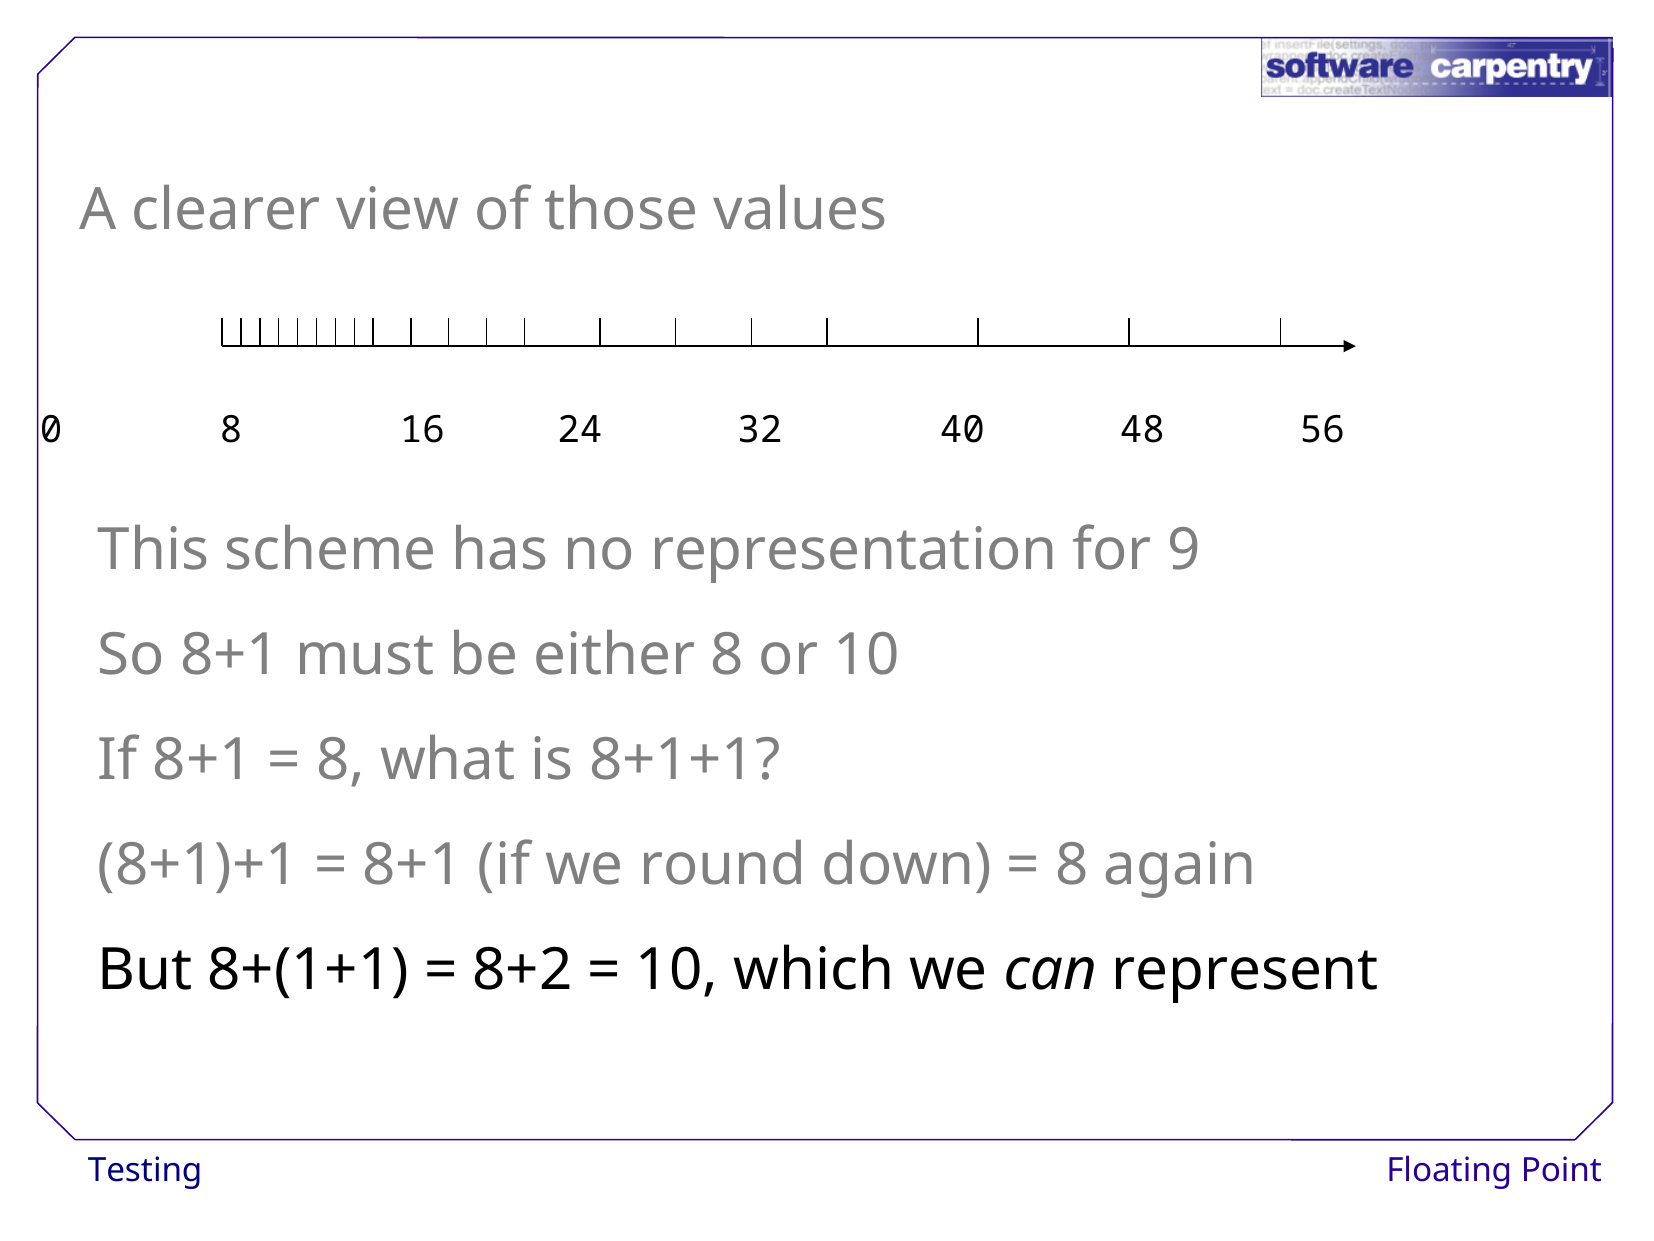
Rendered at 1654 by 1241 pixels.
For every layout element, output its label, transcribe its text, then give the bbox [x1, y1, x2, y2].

text_box A clearer view of those values [64, 128, 1053, 250]
picture [1261, 39, 1613, 97]
text_box 0 8 16 24 32 40 48 56 [25, 374, 1510, 458]
text_box This scheme has no representation for 9 So 8+1 must be either 8 or 10 If 8+1 = 8, what is 8+1+1? (8+1)+1 = 8+1 (if we round down) = 8 again But 8+(1+1) = 8+2 = 10, which we can represent [83, 468, 1544, 1009]
